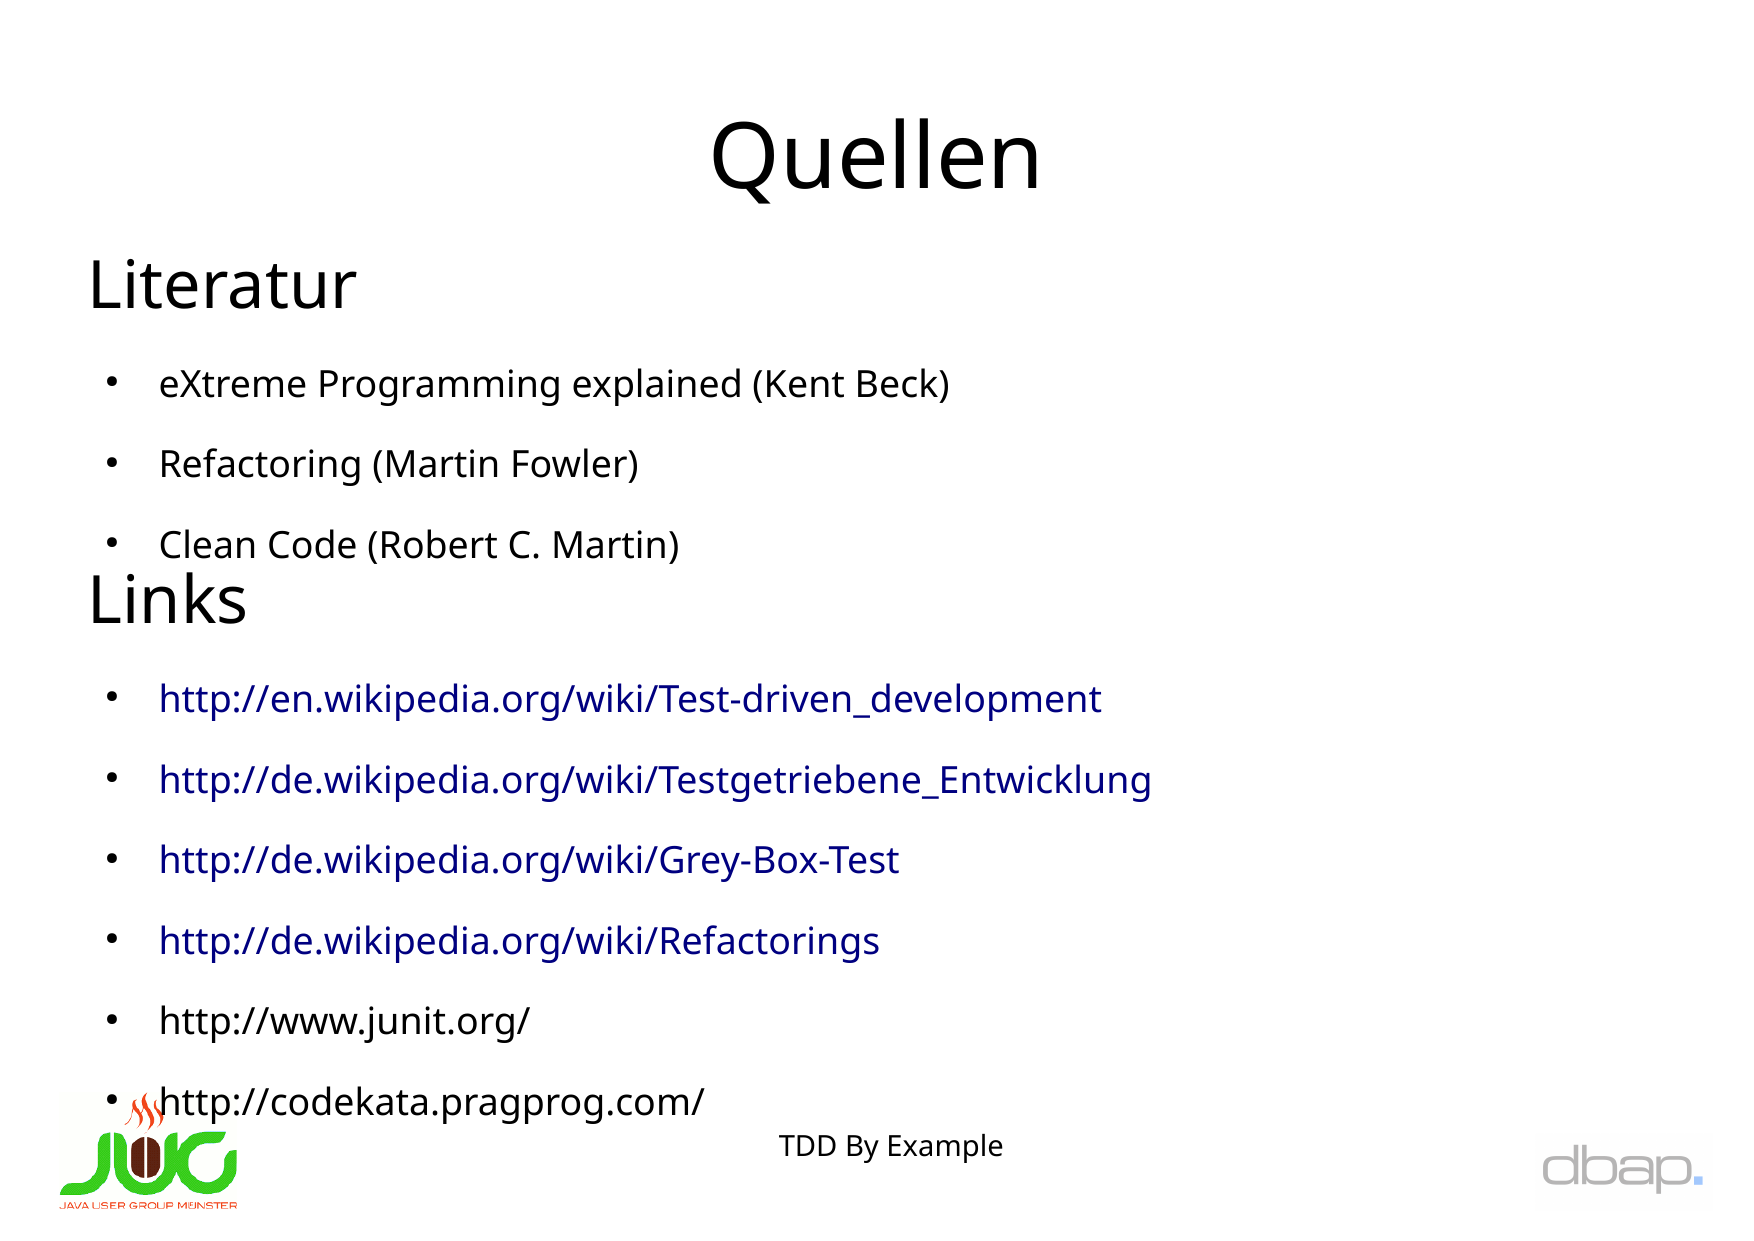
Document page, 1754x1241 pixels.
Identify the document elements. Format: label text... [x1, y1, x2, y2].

title Quellen [87, 49, 1667, 237]
list Links http://en.wikipedia.org/wiki/Test-driven_development http://de.wikipedia.org/wiki/Testgetriebene_Entwicklung http://de.wikipedia.org/wiki/Grey-Box-Test http://de.wikipedia.org/wiki/Refactorings http://www.junit.org/ http://codekata.pragprog.com/ [87, 552, 1667, 1055]
list Literatur eXtreme Programming explained (Kent Beck) Refactoring (Martin Fowler) Clean Code (Robert C. Martin) [87, 237, 1667, 552]
picture [59, 1092, 237, 1209]
picture [1535, 1133, 1713, 1211]
